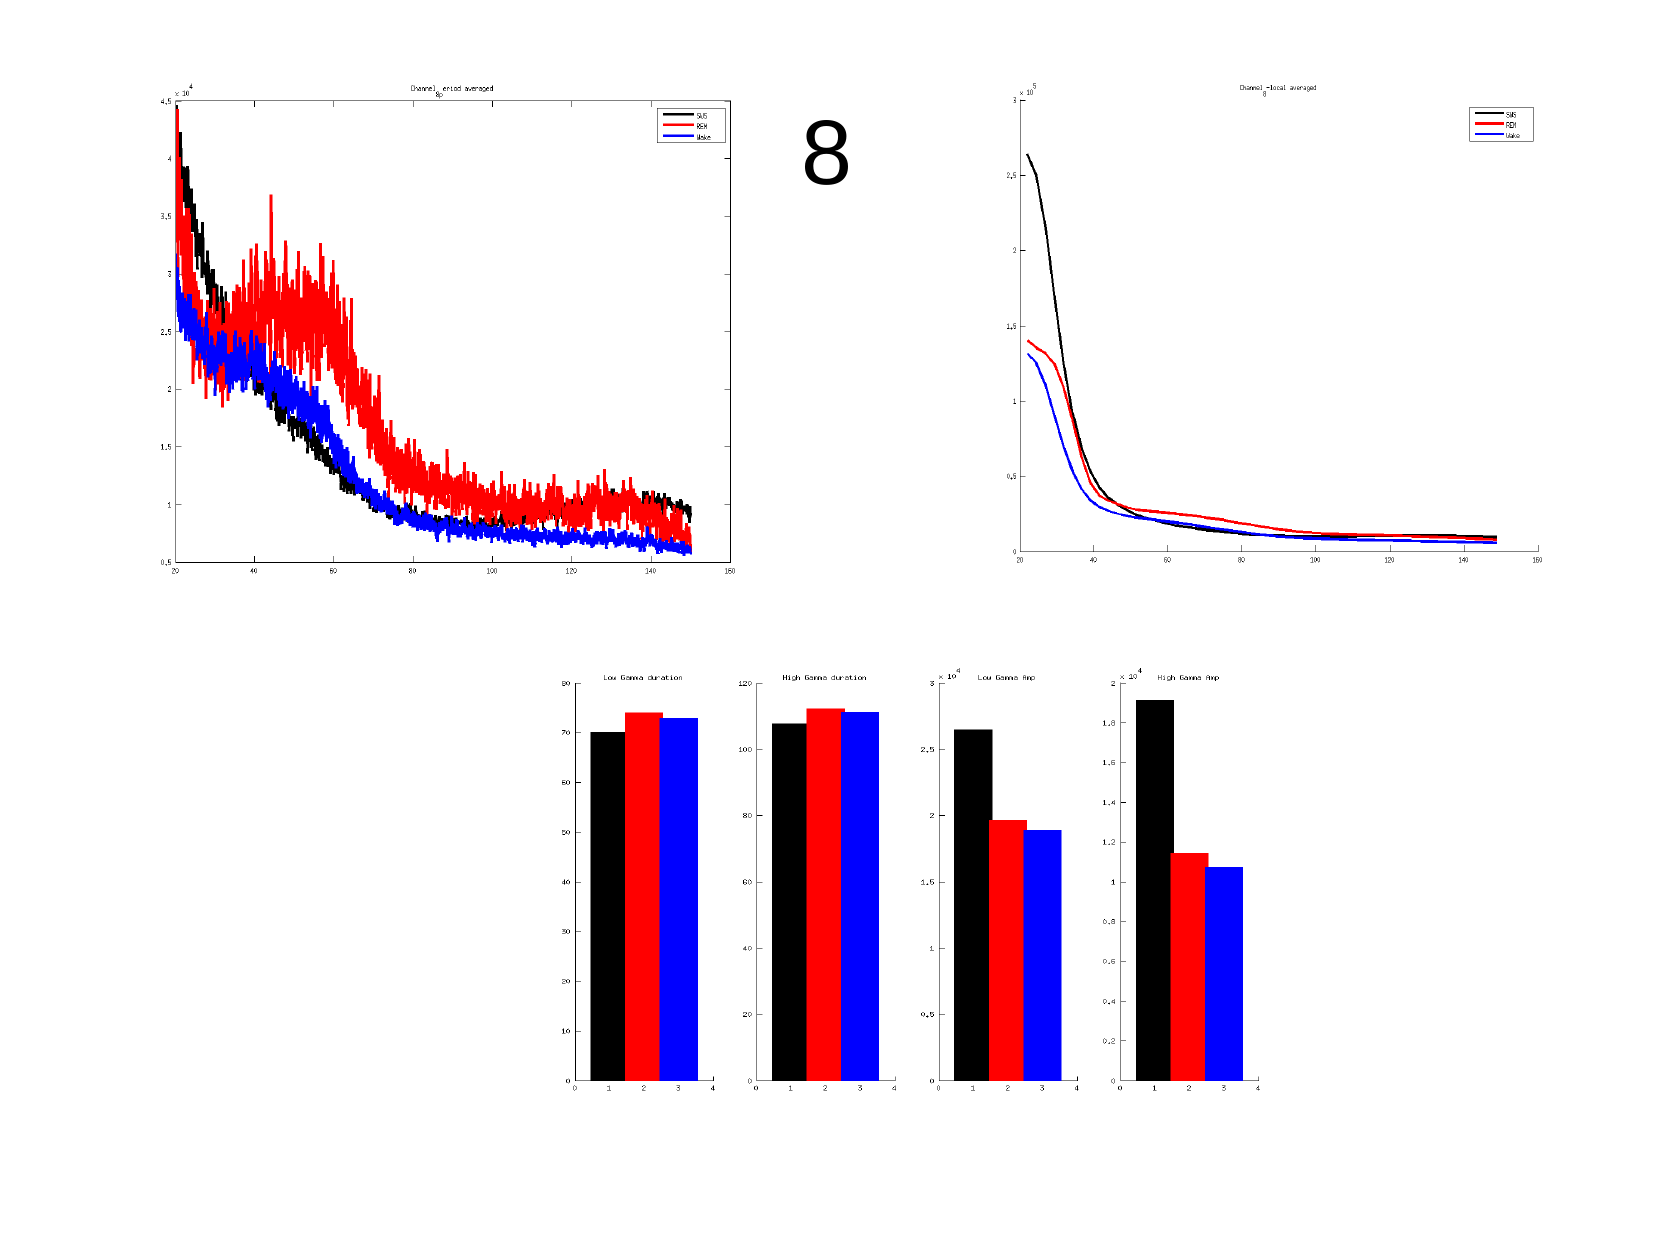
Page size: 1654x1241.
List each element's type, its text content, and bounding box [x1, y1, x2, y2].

title 8 [82, 49, 1571, 257]
picture [933, 58, 1601, 612]
picture [460, 646, 1342, 1134]
picture [82, 257, 798, 624]
